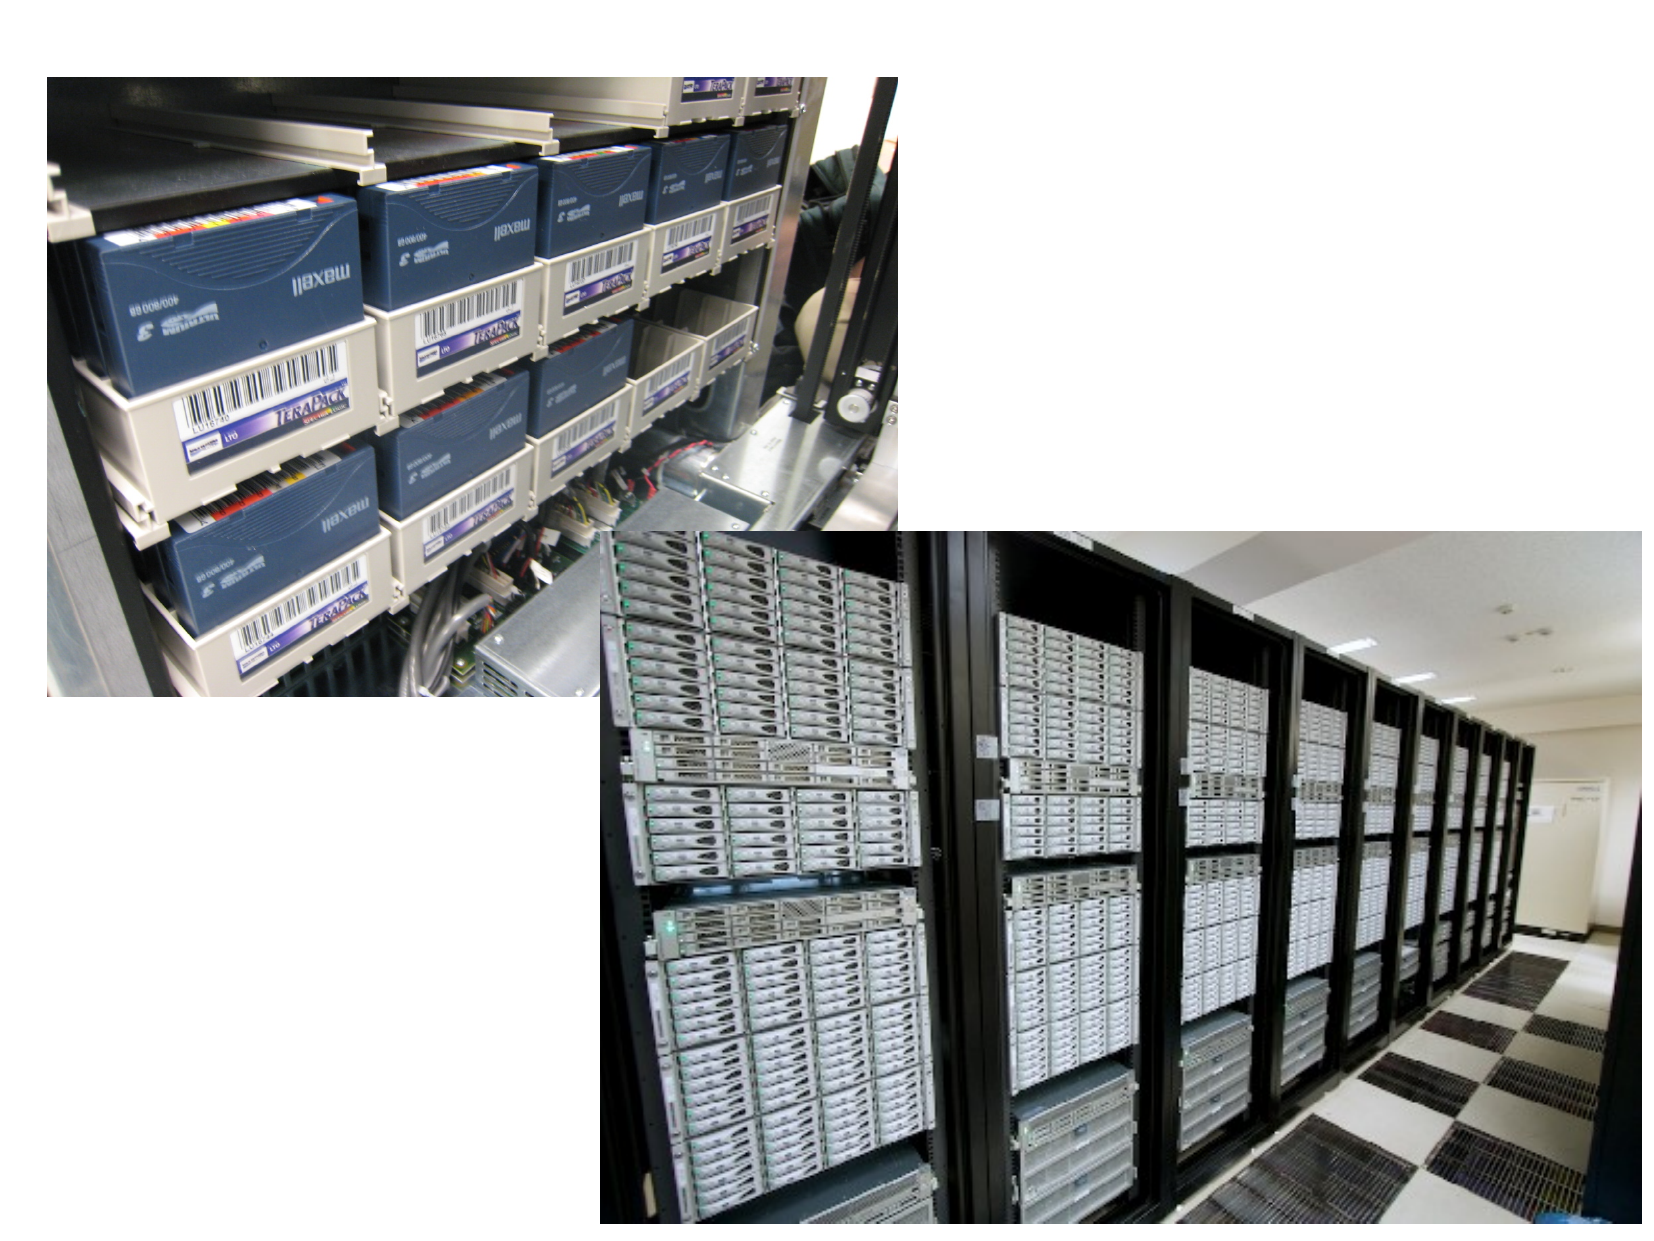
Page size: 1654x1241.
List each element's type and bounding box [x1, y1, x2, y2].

picture [47, 77, 1642, 1224]
